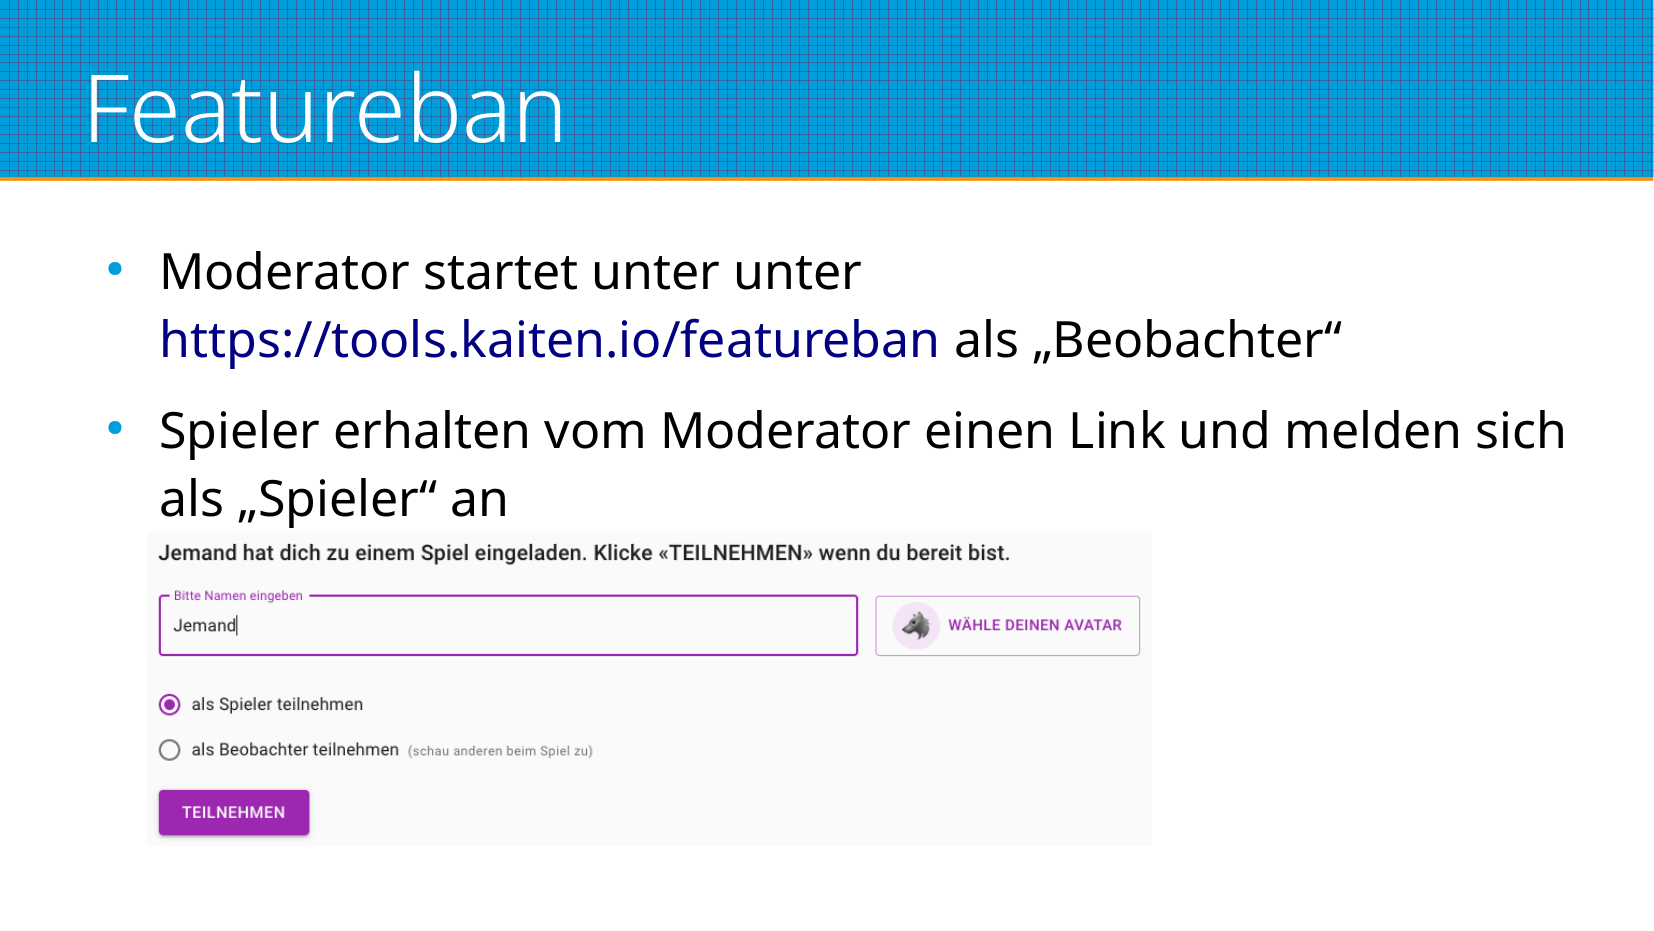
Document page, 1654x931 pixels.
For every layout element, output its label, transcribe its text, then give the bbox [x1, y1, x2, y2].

title Featureban [82, 14, 1571, 171]
list Moderator startet unter unter https://tools.kaiten.io/featureban als „Beobachter“ Spieler erhalten vom Moderator einen Link und melden sich als „Spieler“ an [88, 236, 1569, 532]
picture [147, 531, 1152, 846]
